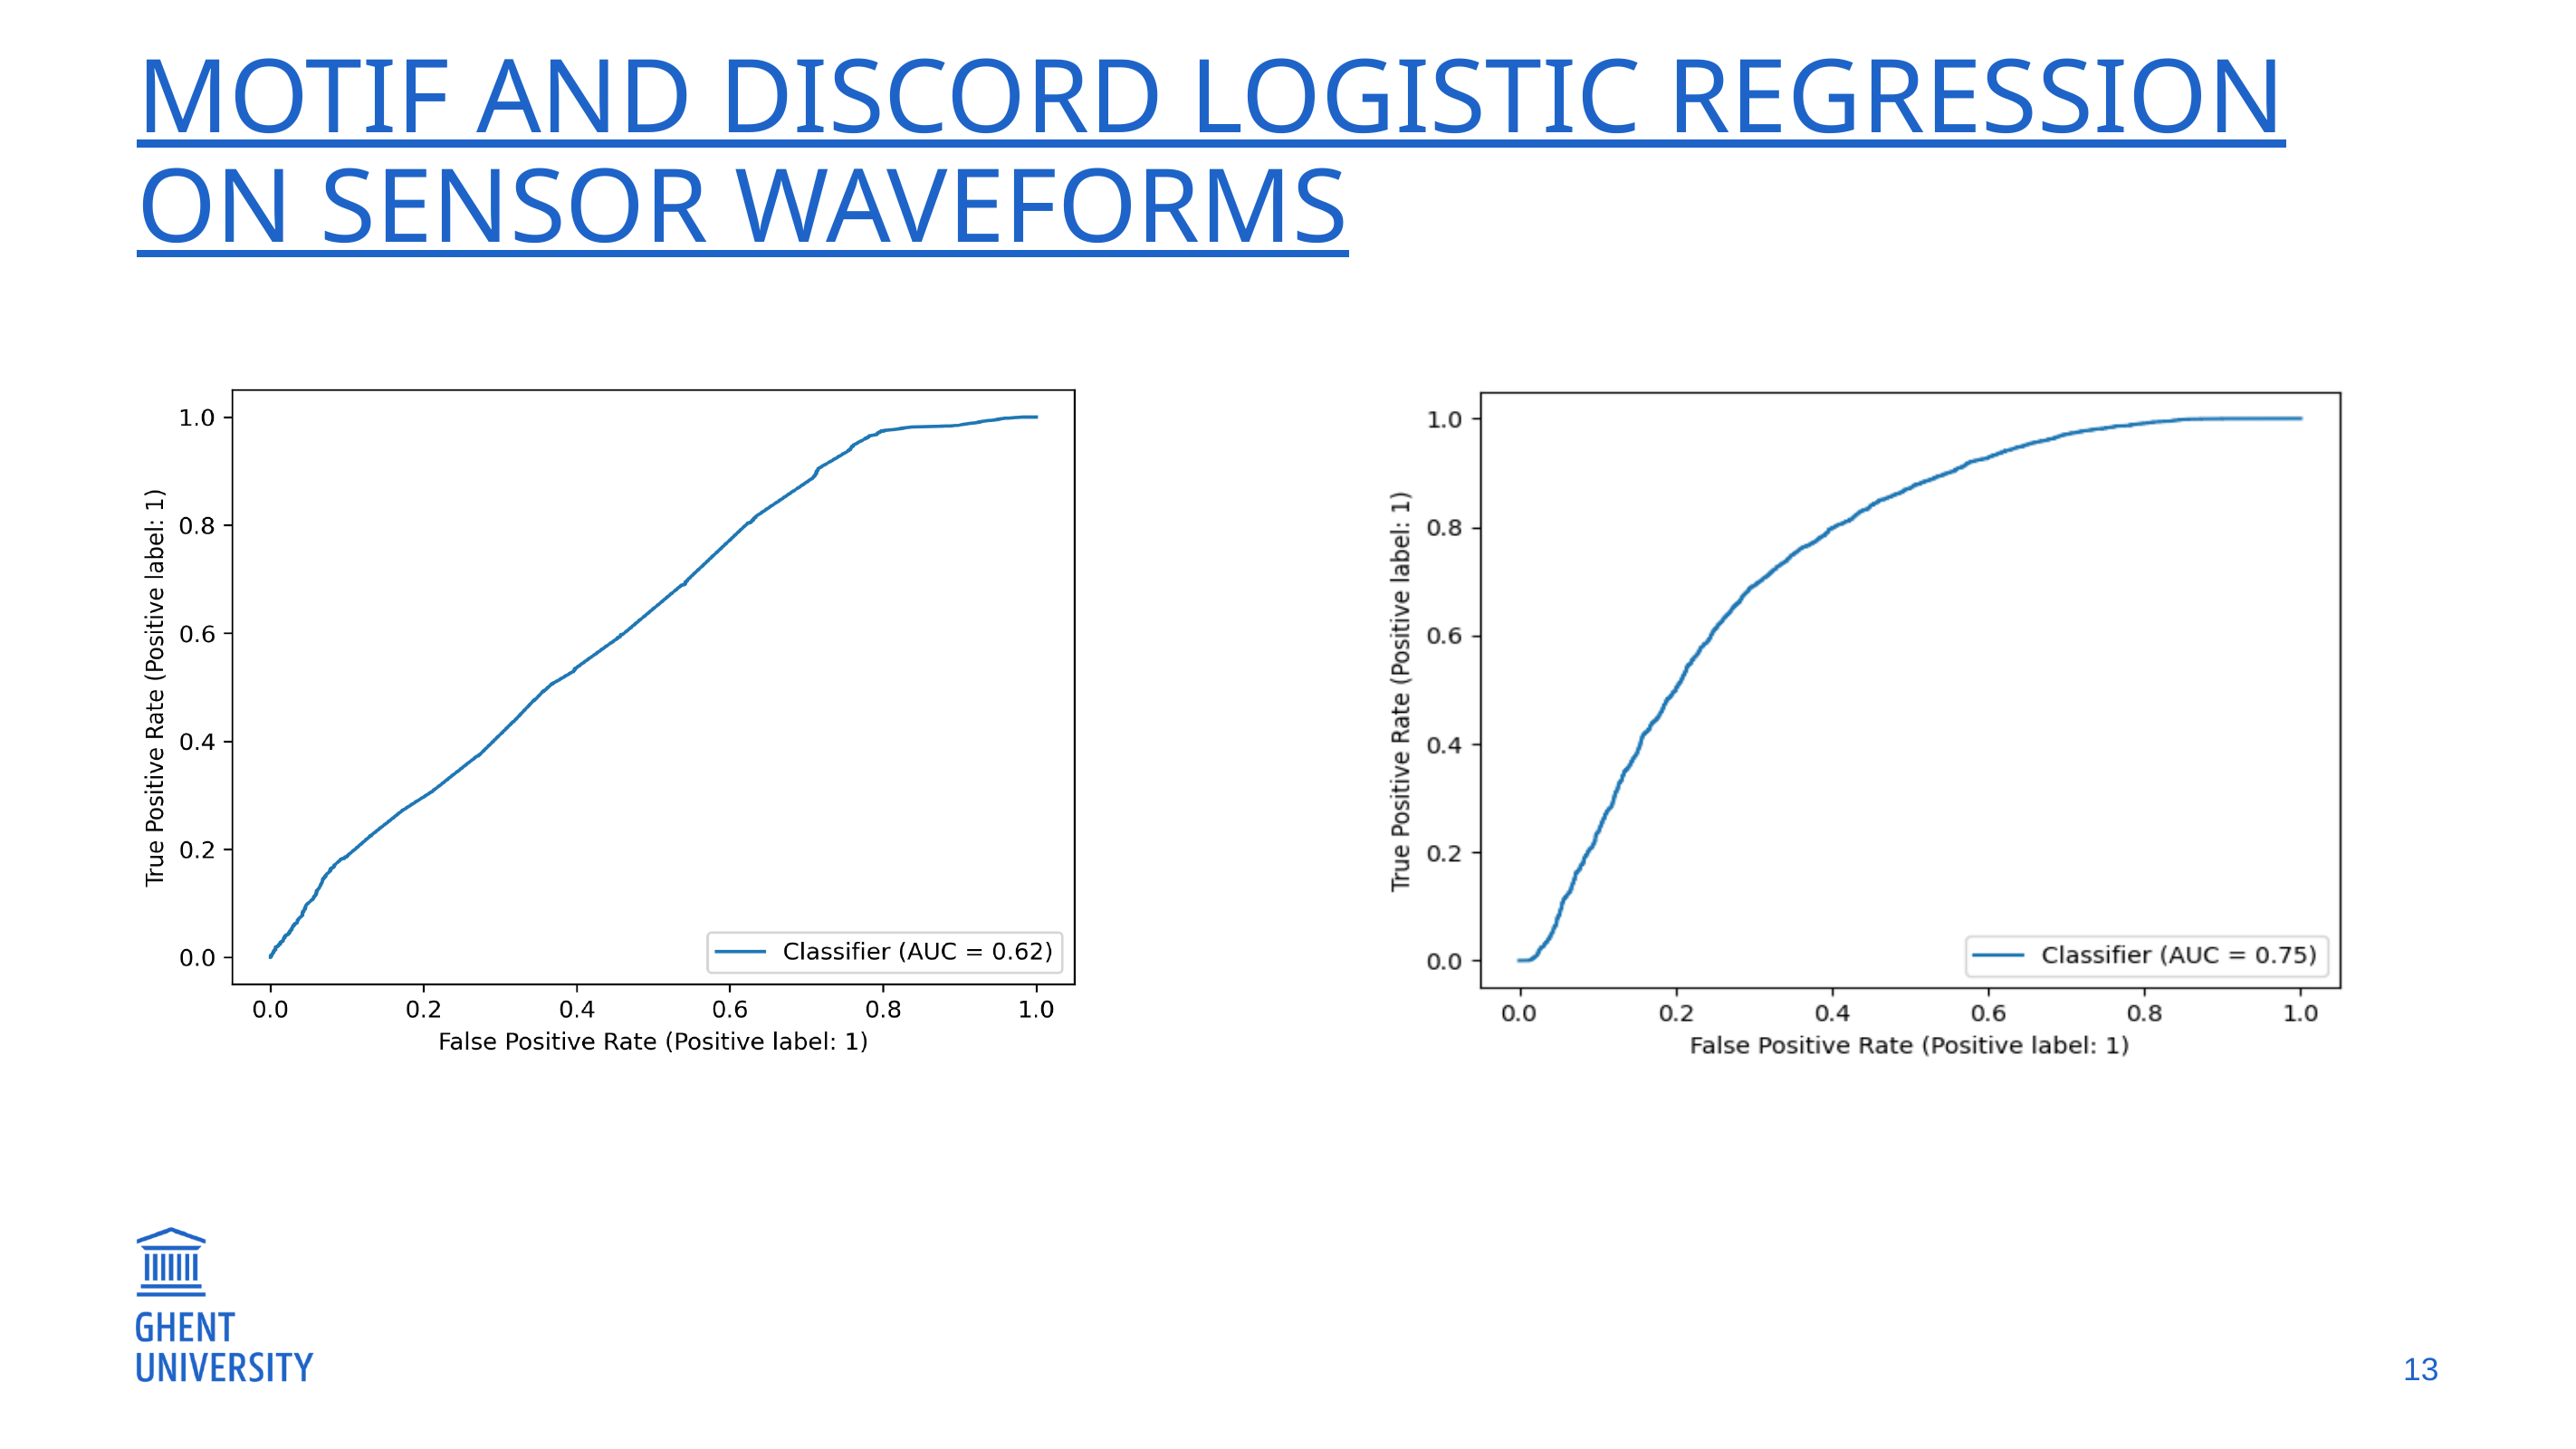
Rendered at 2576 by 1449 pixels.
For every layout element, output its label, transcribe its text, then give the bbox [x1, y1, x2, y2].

title Motif and discord Logistic regression on sensor waveforms [123, 37, 2456, 166]
picture [68, 1175, 411, 1449]
picture [128, 374, 1091, 1070]
picture [1342, 299, 2451, 1073]
